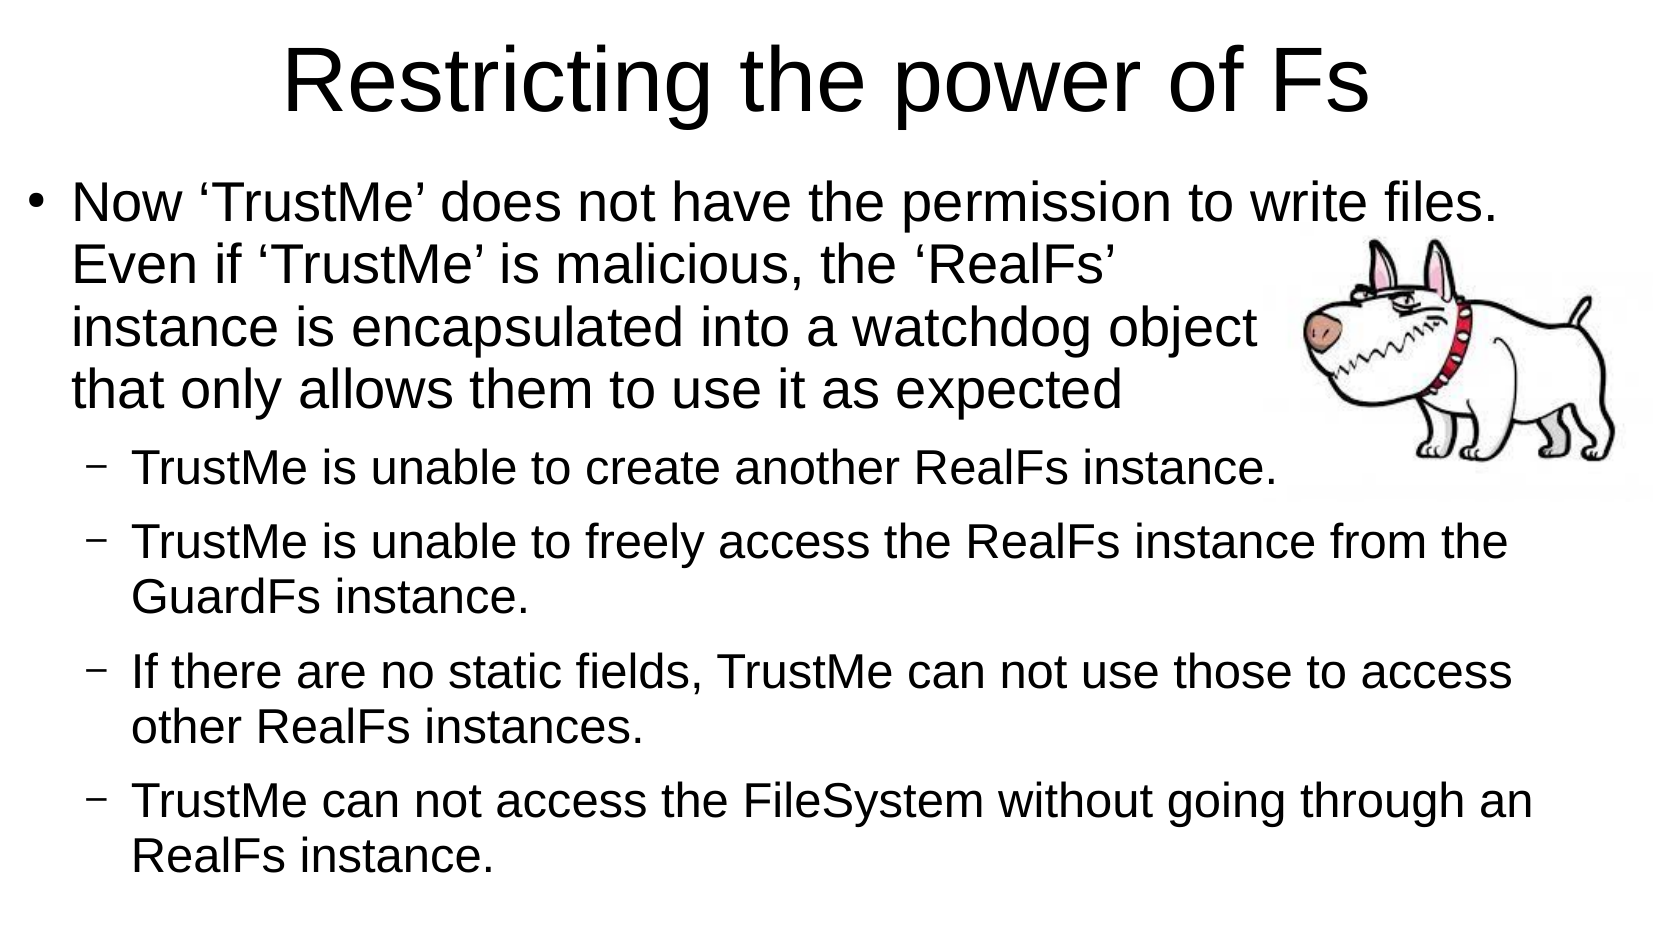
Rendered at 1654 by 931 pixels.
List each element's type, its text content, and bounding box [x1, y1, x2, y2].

picture [1583, 198, 1654, 502]
list Now ‘TrustMe’ does not have the permission to write files. Even if ‘TrustMe’ is malicious, the ‘RealFs’ instance is encapsulated into a watchdog object that only allows them to use it as expected TrustMe is unable to create another RealFs instance. TrustMe is unable to freely access the RealFs instance from the GuardFs instance. If there are no static fields, TrustMe can not use those to access other RealFs instances. TrustMe can not access the FileSystem without going through an RealFs instance. [11, 170, 1583, 883]
title Restricting the power of Fs [82, 0, 1571, 170]
